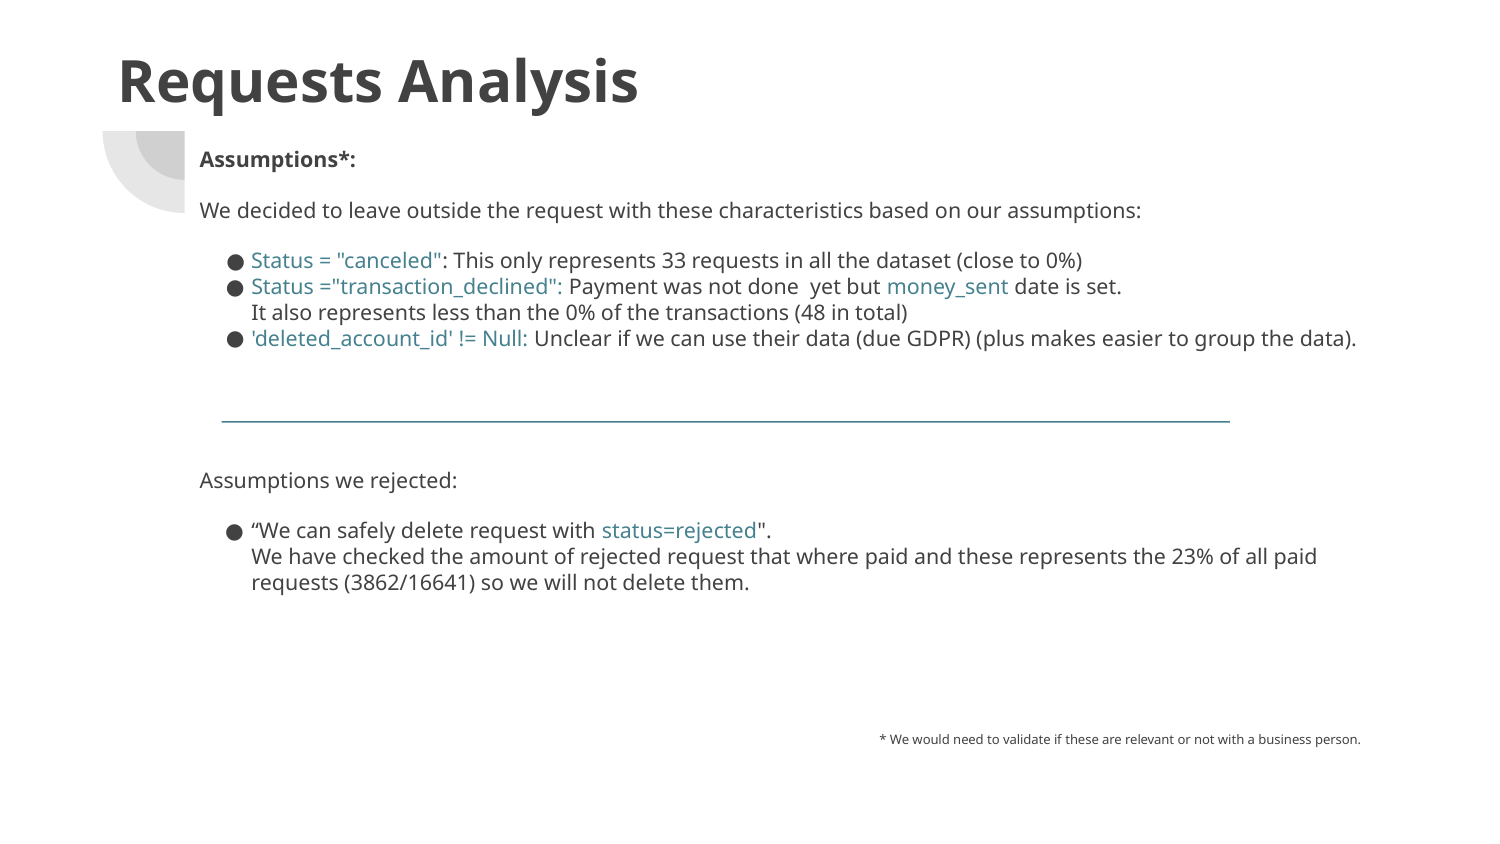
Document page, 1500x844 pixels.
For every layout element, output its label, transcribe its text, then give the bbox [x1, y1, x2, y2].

list Assumptions*: We decided to leave outside the request with these characteristics based on our assumptions: Status = "canceled": This only represents 33 requests in all the dataset (close to 0%) Status ="transaction_declined": Payment was not done yet but money_sent date is set. It also represents less than the 0% of the transactions (48 in total) 'deleted_account_id' != Null: Unclear if we can use their data (due GDPR) (plus makes easier to group the data). Assumptions we rejected: “We can safely delete request with status=rejected". We have checked the amount of rejected request that where paid and these represents the 23% of all paid requests (3862/16641) so we will not delete them. * We would need to validate if these are relevant or not with a business person. [184, 131, 1377, 792]
title Requests Analysis [102, 29, 1256, 132]
